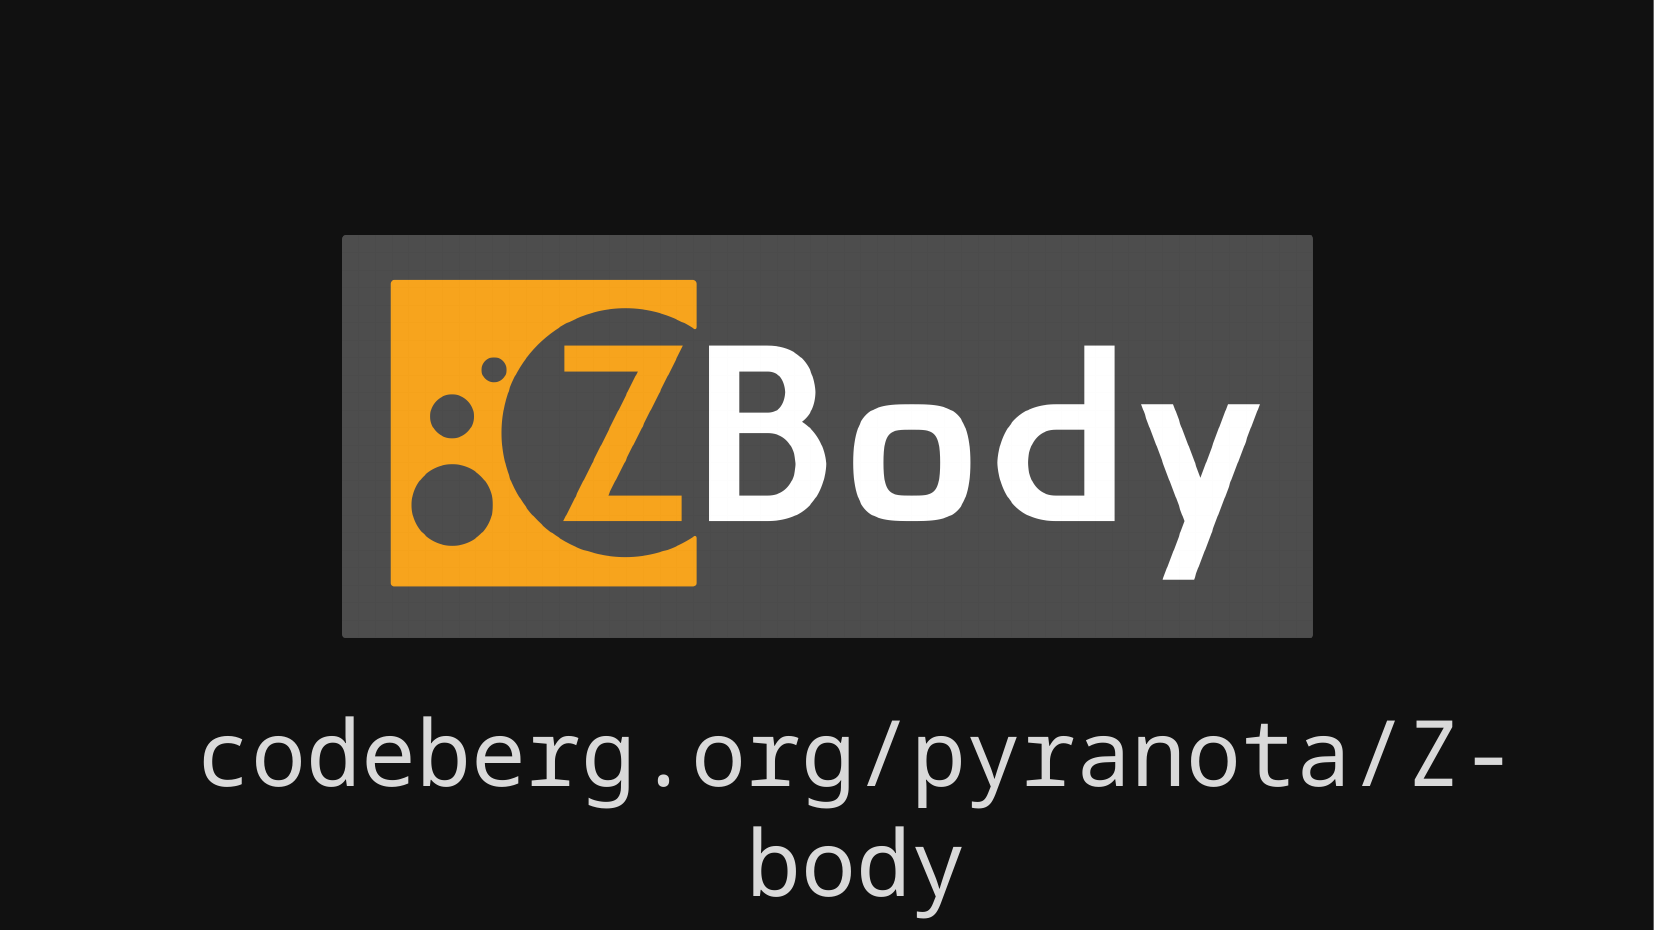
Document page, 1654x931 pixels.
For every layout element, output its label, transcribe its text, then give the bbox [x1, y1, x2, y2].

title codeberg.org/pyranota/Z-body [112, 694, 1601, 851]
picture [342, 235, 1313, 638]
